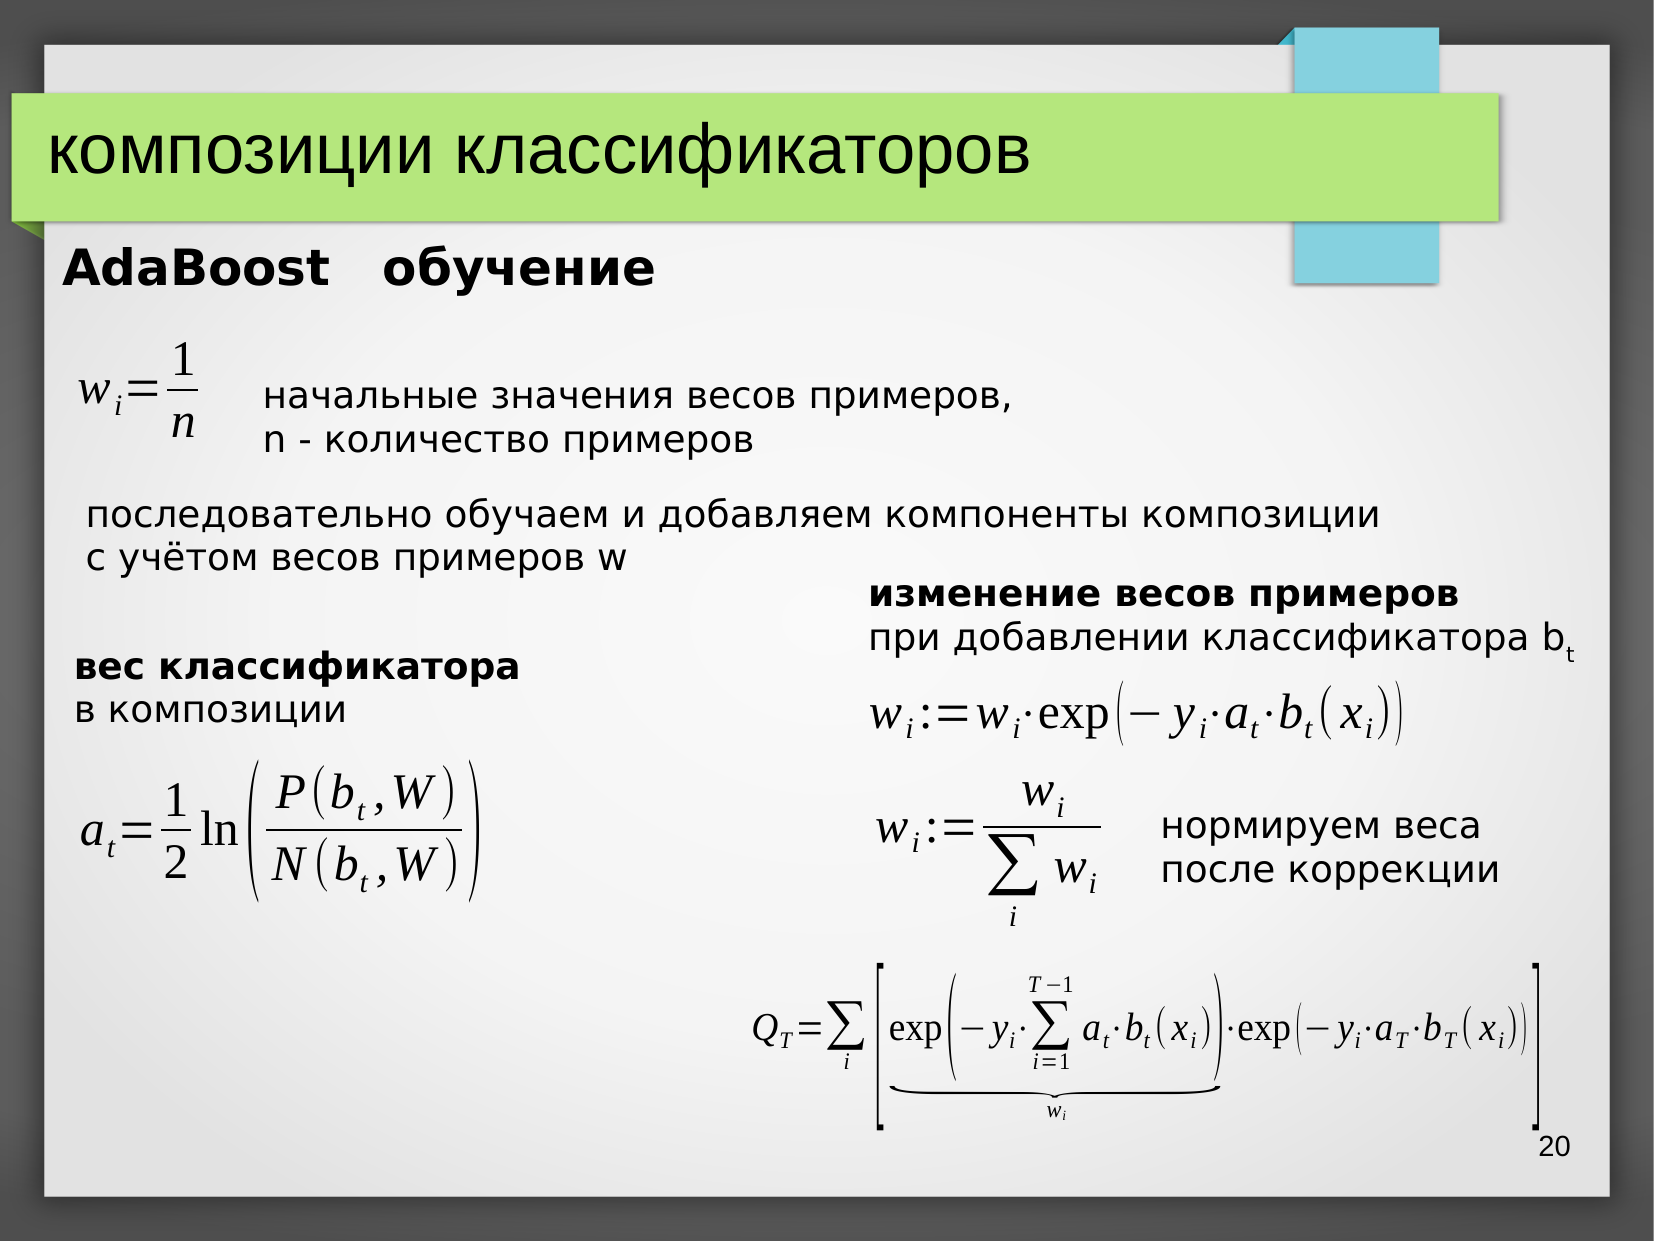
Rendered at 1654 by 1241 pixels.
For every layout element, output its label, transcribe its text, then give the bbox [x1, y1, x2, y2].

chart [73, 755, 490, 906]
chart [868, 761, 1110, 934]
text_box нормируем веса после коррекции [1145, 796, 1548, 899]
chart [70, 330, 207, 449]
text_box изменение весов примеров при добавлении классификатора bt [853, 564, 1595, 676]
text_box AdaBoost обучение [47, 231, 768, 305]
title композиции классификаторов [47, 109, 1501, 189]
picture [0, 0, 1654, 1241]
chart [862, 678, 1412, 750]
text_box начальные значения весов примеров, n - количество примеров [248, 366, 1072, 469]
text_box последовательно обучаем и добавляем компоненты композиции с учётом весов примеров w [70, 484, 1406, 587]
text_box вес классификатора в композиции [59, 637, 556, 740]
chart [745, 962, 1548, 1134]
